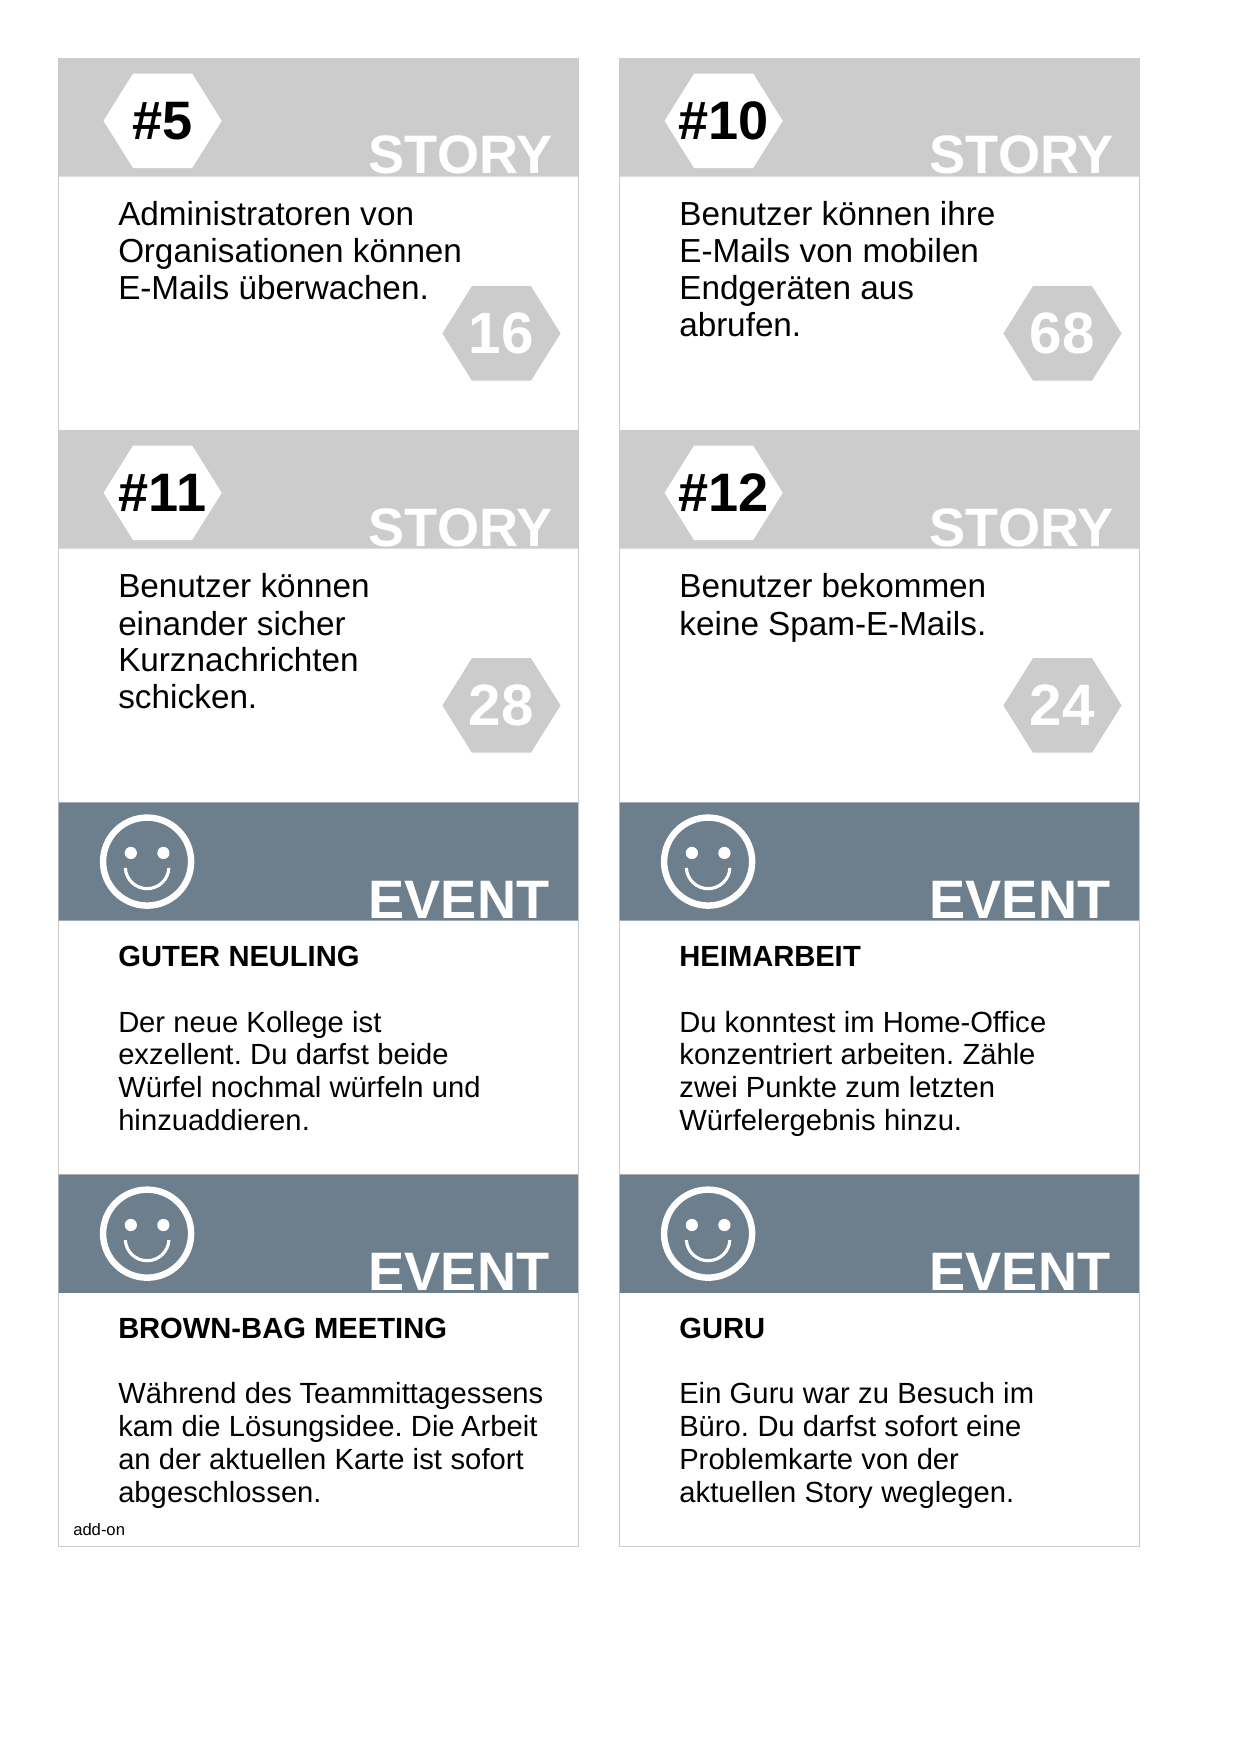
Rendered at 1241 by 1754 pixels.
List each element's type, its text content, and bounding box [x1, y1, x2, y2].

text_box 24 [1070, 694, 1081, 711]
text_box STORY [914, 117, 1140, 195]
text_box Benutzer können einander sicher Kurznachrichten schicken. [103, 560, 509, 725]
text_box EVENT [914, 861, 1130, 939]
text_box HEIMARBEIT Du konntest im Home-Office konzentriert arbeiten. Zähle zwei Punkte zum letzten Würfelergebnis hinzu. [664, 932, 1070, 1145]
text_box EVENT [353, 1233, 569, 1311]
text_box GURU Ein Guru war zu Besuch im Büro. Du darfst sofort eine Problemkarte von der aktuellen Story weglegen. [664, 1304, 1070, 1517]
text_box 16 [512, 333, 523, 347]
text_box [619, 58, 1140, 1547]
text_box Benutzer bekommen keine Spam-E-Mails. [664, 560, 1070, 723]
text_box [58, 58, 579, 1547]
text_box Administratoren von Organisationen können E-Mails überwachen. [103, 188, 509, 351]
text_box add-on [58, 1513, 201, 1547]
text_box BROWN-BAG MEETING Während des Teammittagessens kam die Lösungsidee. Die Arbeit an der aktuellen Karte ist sofort abgeschlossen. [103, 1304, 569, 1517]
text_box EVENT [914, 1233, 1130, 1311]
text_box 24 [1014, 658, 1122, 753]
text_box 28 [511, 707, 523, 720]
text_box Benutzer können ihre E-Mails von mobilen Endgeräten aus abrufen. [664, 188, 1034, 353]
text_box #10 [664, 73, 783, 169]
text_box 68 [1040, 333, 1051, 347]
text_box #11 [103, 445, 222, 541]
text_box GUTER NEULING Der neue Kollege ist exzellent. Du darfst beide Würfel nochmal würfeln und hinzuaddieren. [103, 932, 509, 1145]
text_box 28 [512, 690, 522, 701]
text_box #12 [664, 445, 783, 541]
text_box STORY [914, 489, 1140, 567]
text_box 28 [454, 658, 561, 753]
text_box STORY [353, 489, 579, 567]
text_box STORY [353, 117, 579, 195]
text_box 68 [1015, 286, 1122, 381]
text_box EVENT [353, 861, 569, 939]
text_box #5 [103, 73, 222, 169]
text_box 16 [453, 286, 561, 381]
